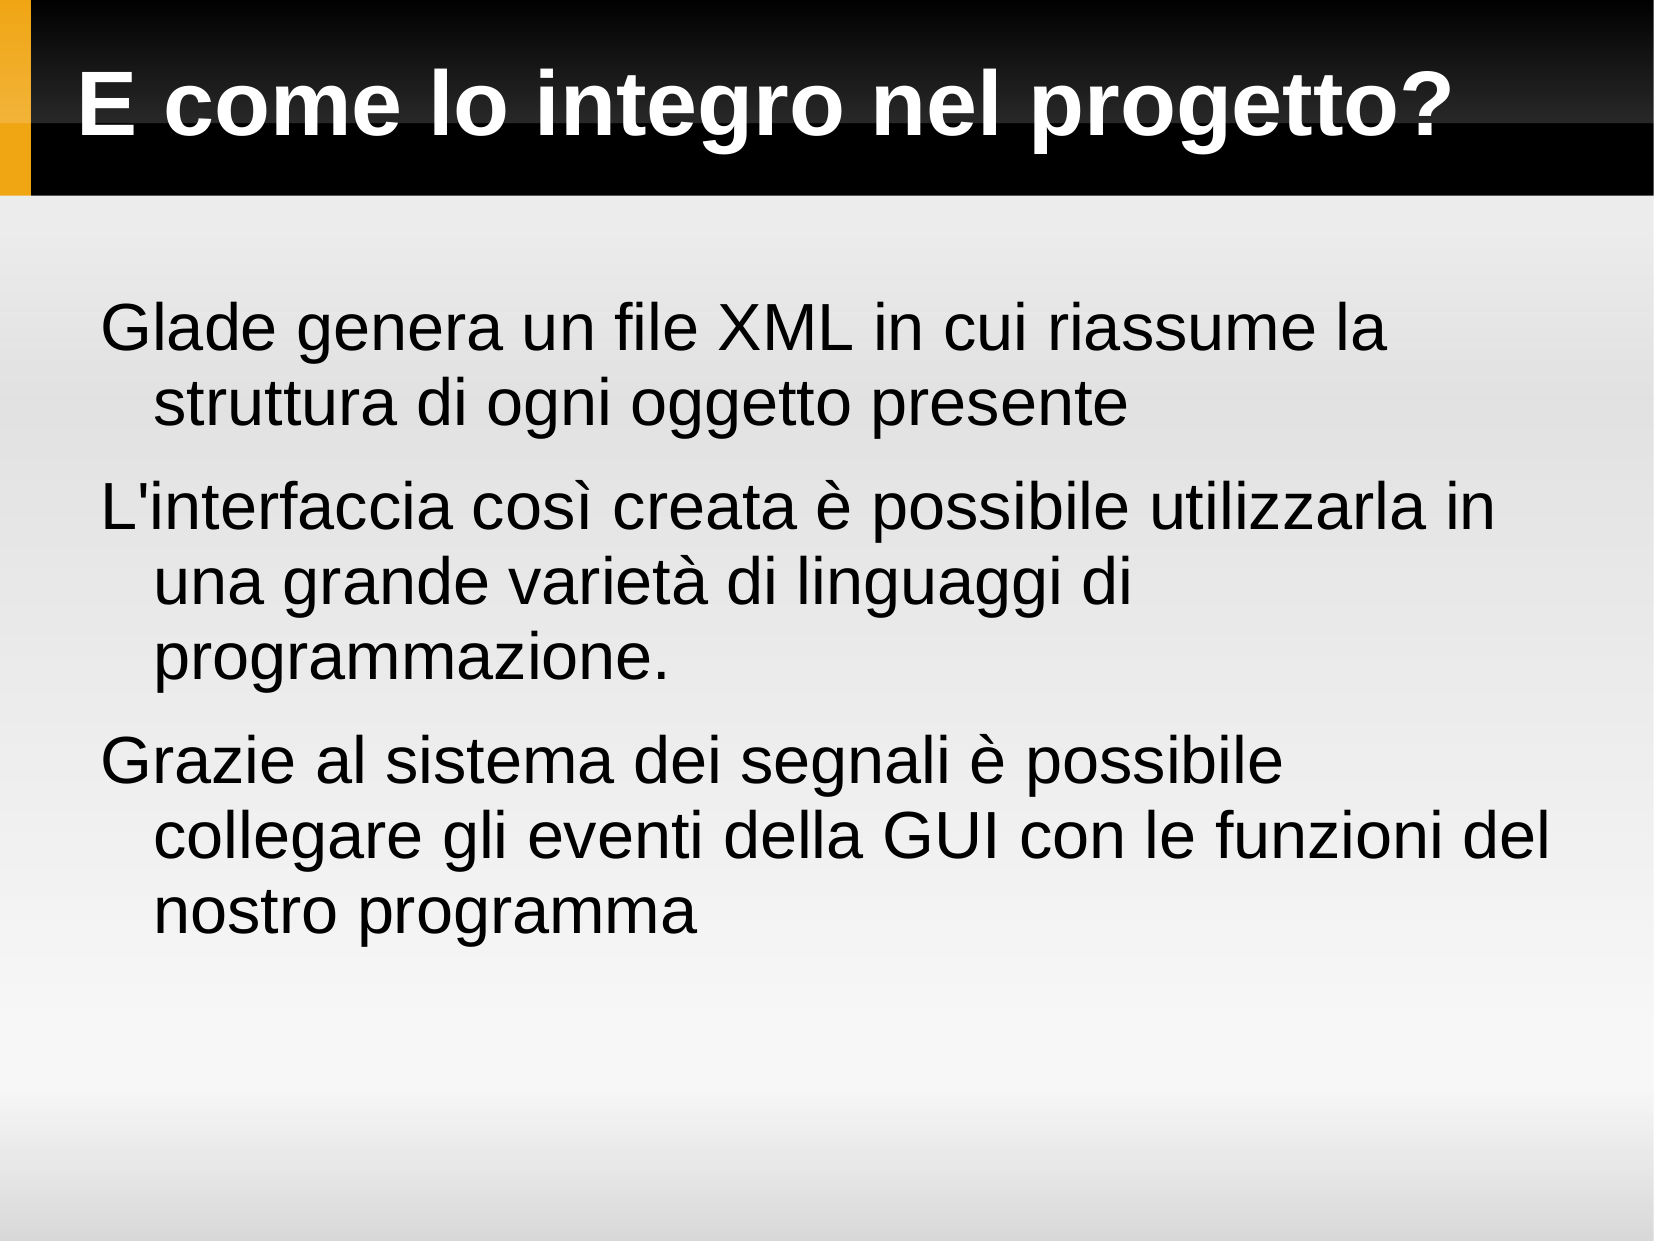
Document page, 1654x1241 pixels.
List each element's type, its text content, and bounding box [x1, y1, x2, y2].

list Glade genera un file XML in cui riassume la struttura di ogni oggetto presente L'interfaccia così creata è possibile utilizzarla in una grande varietà di linguaggi di programmazione. Grazie al sistema dei segnali è possibile collegare gli eventi della GUI con le funzioni del nostro programma [82, 290, 1571, 1109]
picture [0, 0, 1654, 1241]
title E come lo integro nel progetto? [76, 0, 1565, 208]
